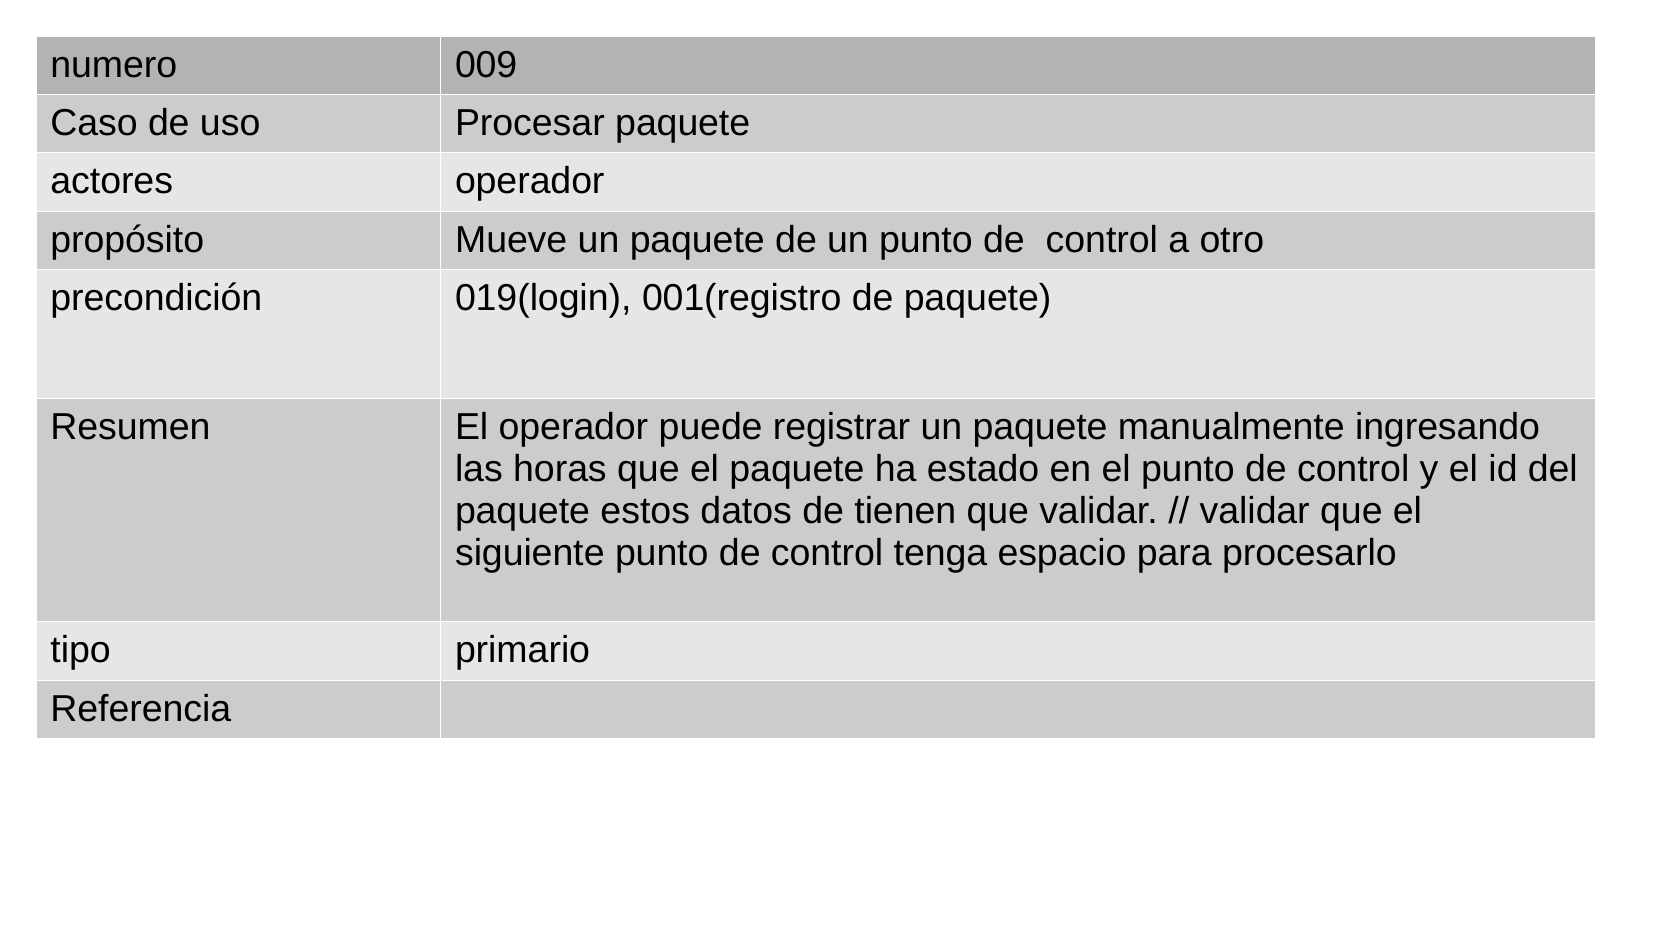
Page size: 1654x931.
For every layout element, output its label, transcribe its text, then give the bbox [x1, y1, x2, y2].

table_header numero [37, 37, 440, 94]
table_header 009 [441, 37, 1595, 94]
table_cell Resumen [37, 399, 440, 621]
table_cell operador [441, 153, 1595, 211]
table_cell primario [441, 622, 1595, 680]
table_cell Mueve un paquete de un punto de control a otro [441, 212, 1595, 269]
table_cell tipo [37, 622, 440, 680]
table_cell Procesar paquete [441, 95, 1595, 152]
table_cell [441, 681, 1595, 738]
table_cell actores [37, 153, 440, 211]
table_cell Caso de uso [37, 95, 440, 152]
table_cell 019(login), 001(registro de paquete) [441, 270, 1595, 398]
table_cell Referencia [37, 681, 440, 738]
table_cell propósito [37, 212, 440, 269]
table_cell precondición [37, 270, 440, 398]
table_cell El operador puede registrar un paquete manualmente ingresando las horas que el paquete ha estado en el punto de control y el id del paquete estos datos de tienen que validar. // validar que el siguiente punto de control tenga espacio para procesarlo [441, 399, 1595, 621]
